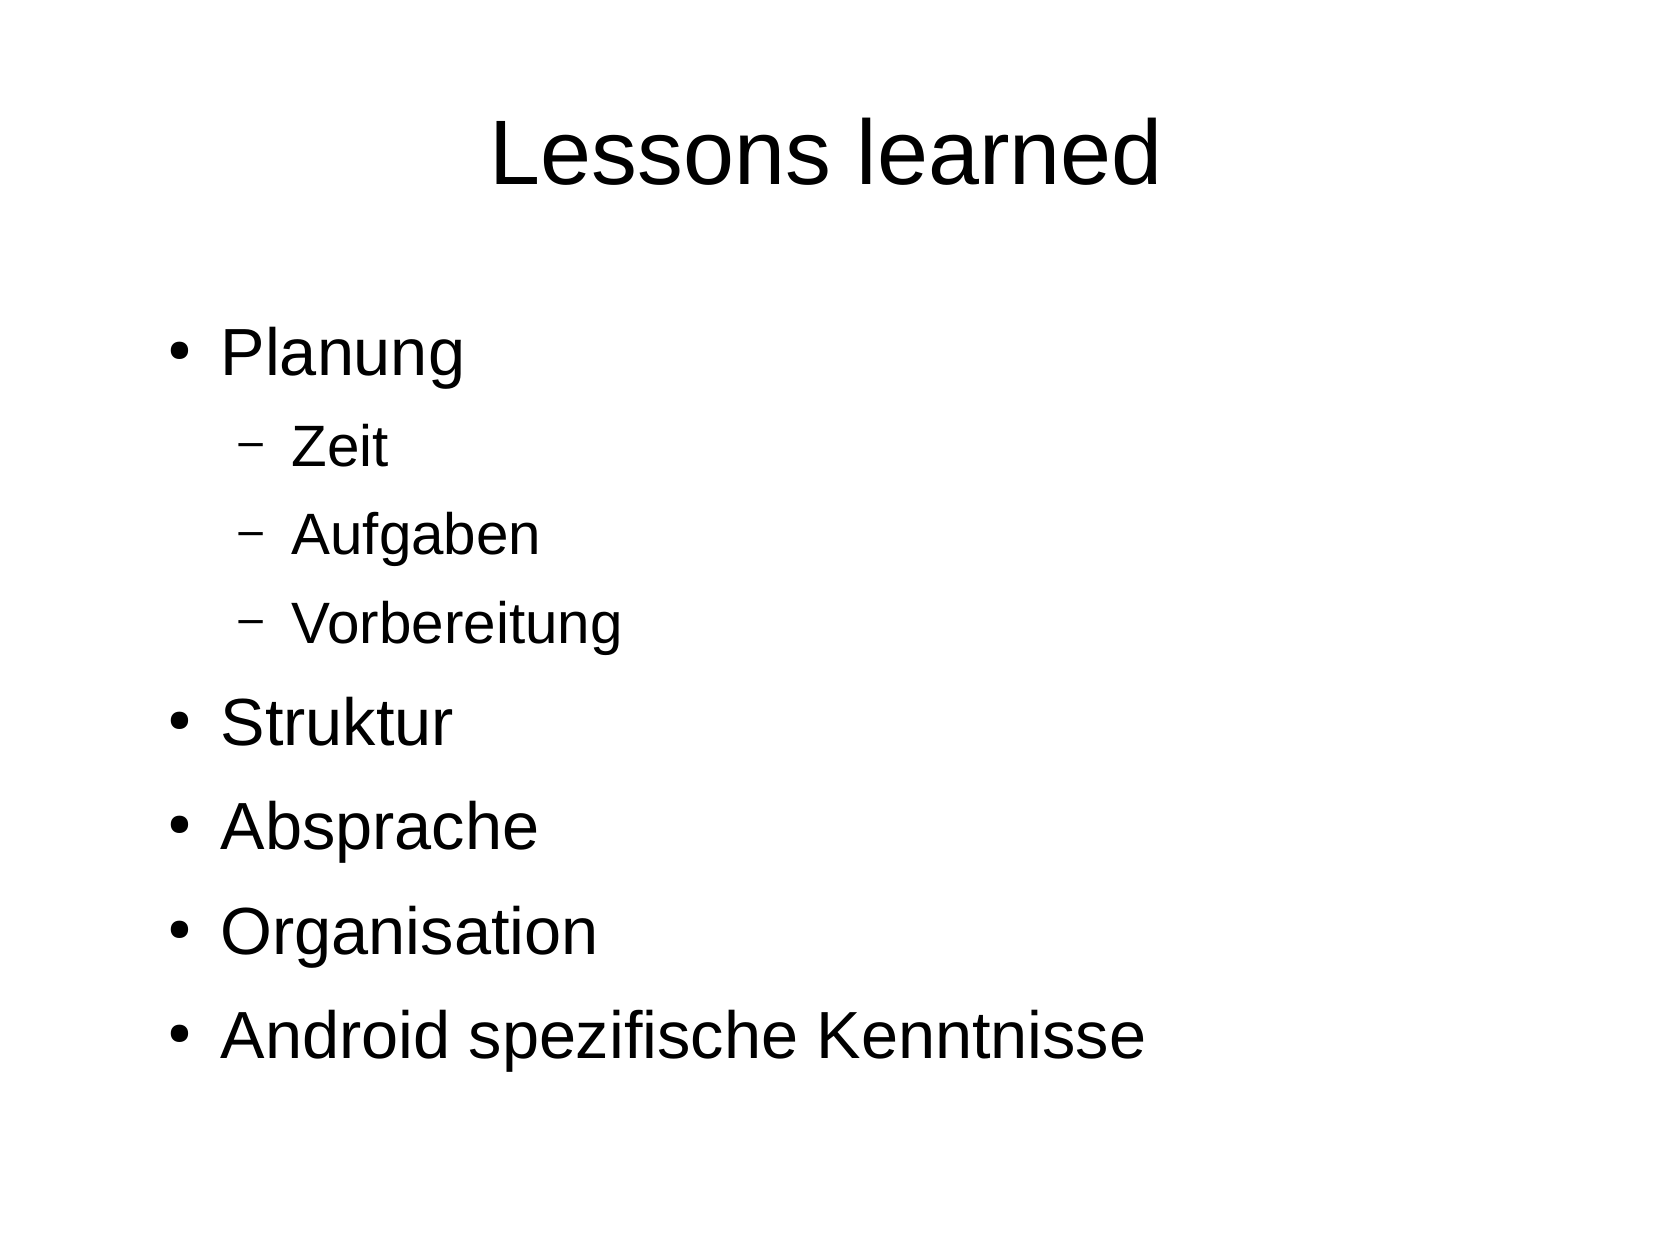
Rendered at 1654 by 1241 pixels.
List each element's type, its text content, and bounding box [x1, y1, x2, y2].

title Lessons learned [82, 49, 1571, 257]
list Planung Zeit Aufgaben Vorbereitung Struktur Absprache Organisation Android spezifische Kenntnisse [150, 315, 1639, 1080]
